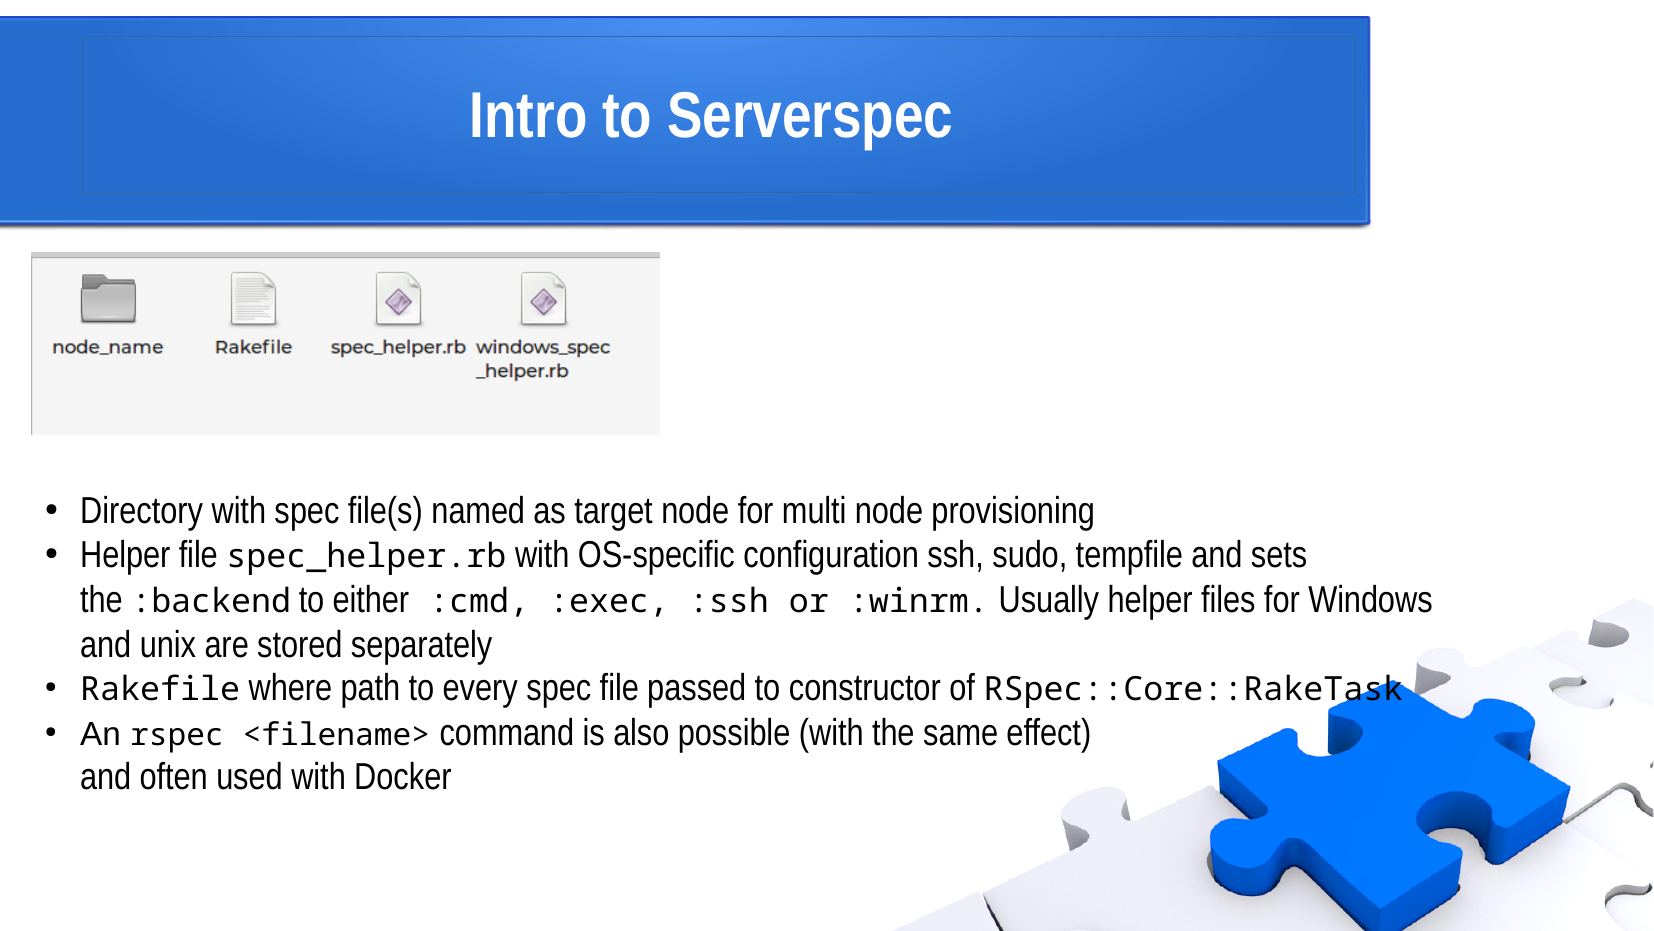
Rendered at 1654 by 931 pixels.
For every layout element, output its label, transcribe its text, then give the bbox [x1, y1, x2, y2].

picture [31, 252, 661, 436]
picture [872, 491, 1654, 931]
picture [0, 16, 1375, 231]
text_box Directory with spec file(s) named as target node for multi node provisioning Helper file spec_helper.rb with OS-specific configuration ssh, sudo, tempfile and sets the :backend to either :cmd, :exec, :ssh or :winrm. Usually helper files for Windows and unix are stored separately Rakefile where path to every spec file passed to constructor of RSpec::Core::RakeTask An rspec <filename> command is also possible (with the same effect) and often used with Docker [30, 481, 1471, 835]
title Intro to Serverspec [82, 36, 1356, 193]
